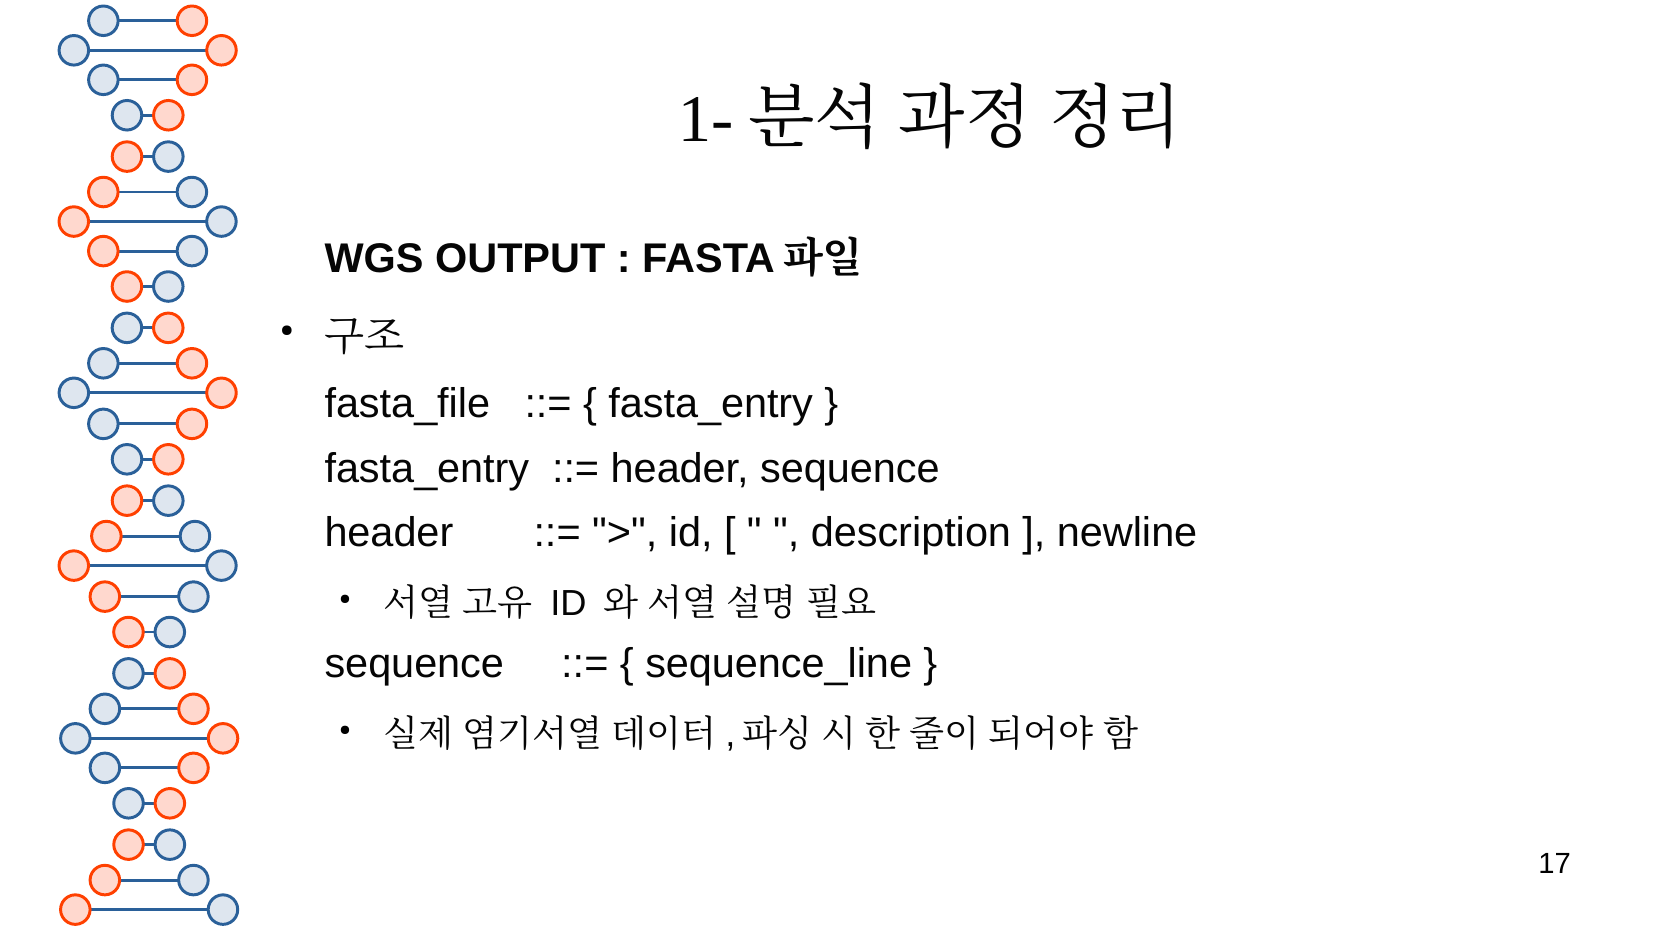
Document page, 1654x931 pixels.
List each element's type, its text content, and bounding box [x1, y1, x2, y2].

title 1-분석 과정 정리 [265, 35, 1595, 189]
list WGS OUTPUT : FASTA파일 구조 fasta_file ::= { fasta_entry } fasta_entry ::= header, sequence header ::= ">", id, [ " ", description ], newline 서열 고유 ID 와 서열 설명 필요 sequence ::= { sequence_line } 실제 염기서열 데이터,파싱 시 한 줄이 되어야 함 [265, 224, 1595, 764]
